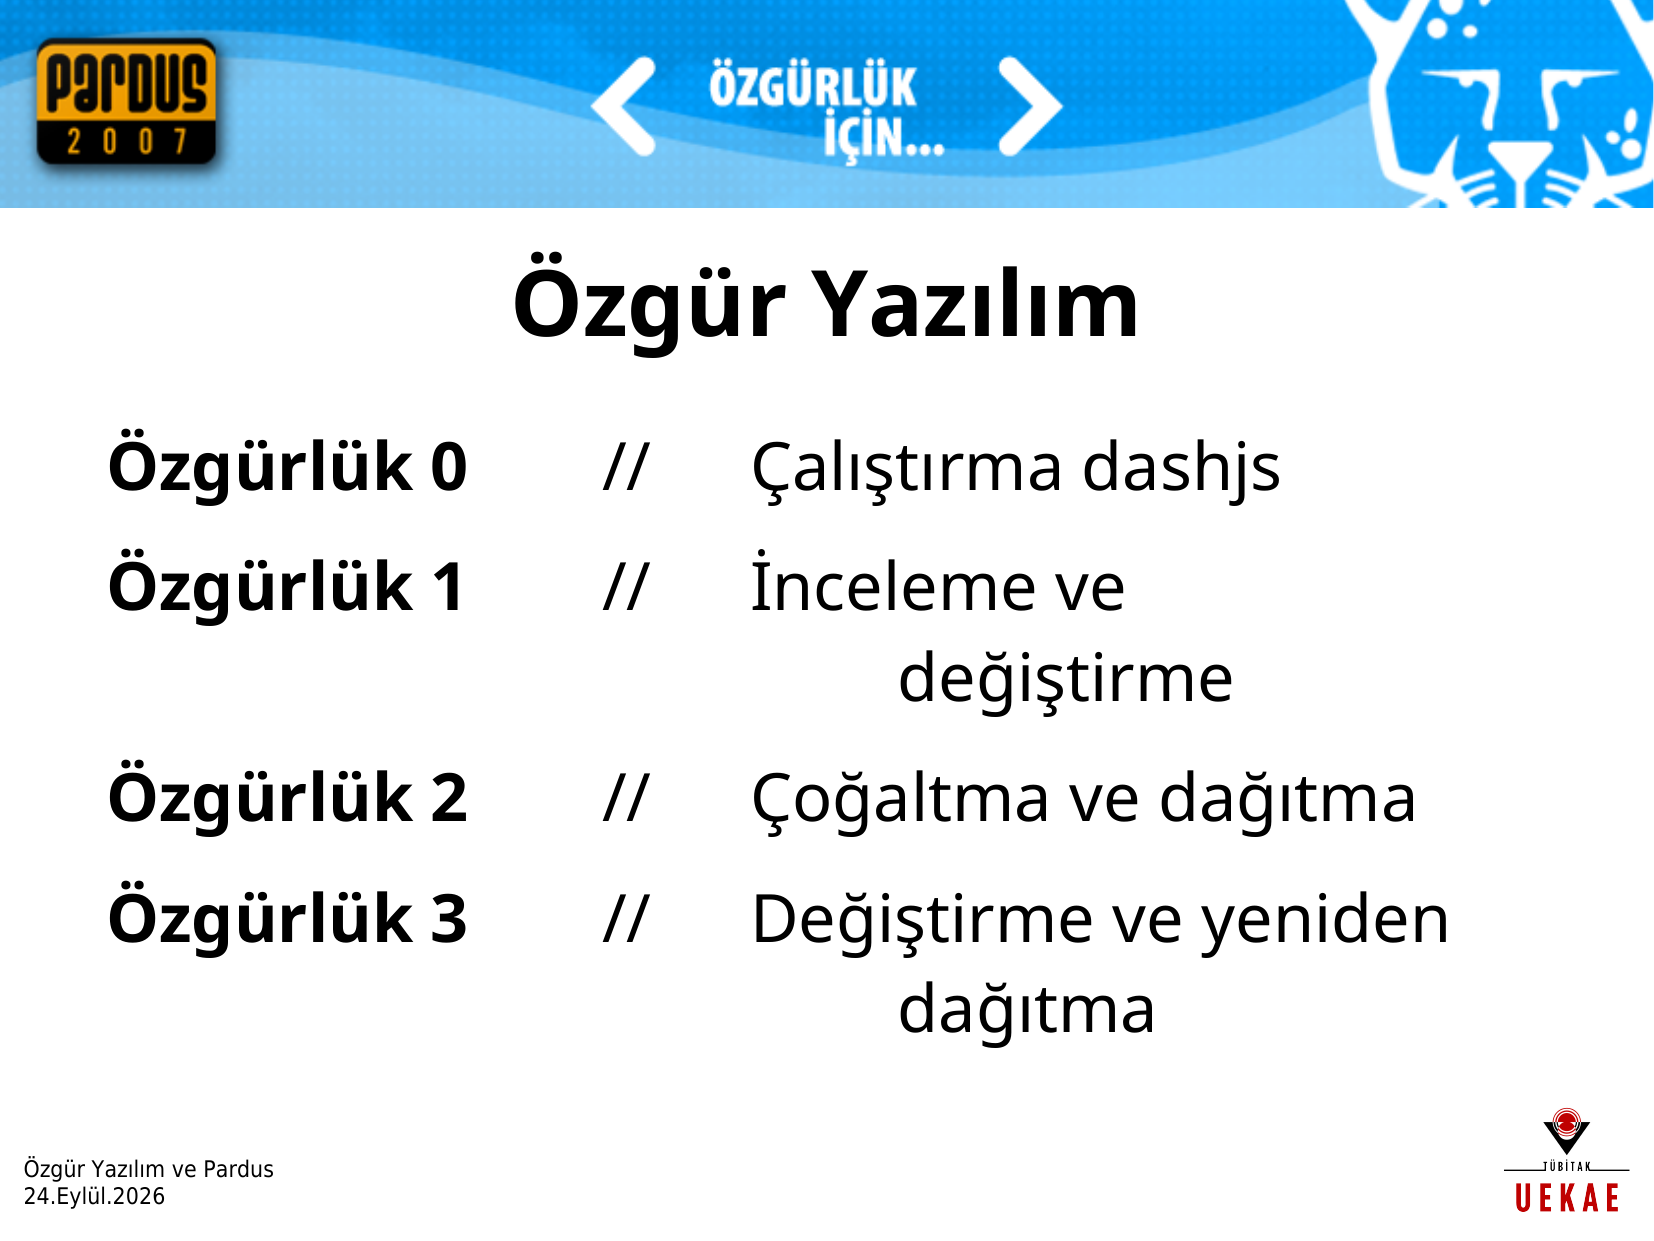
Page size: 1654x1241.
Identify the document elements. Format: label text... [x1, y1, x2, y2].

list Özgürlük 0 // Çalıştırma dashjs Özgürlük 1 // İnceleme ve değiştirme Özgürlük 2 // Çoğaltma ve dağıtma Özgürlük 3 // Değiştirme ve yeniden dağıtma [88, 419, 1571, 1056]
picture [0, 0, 1654, 208]
title Özgür Yazılım [82, 197, 1571, 405]
picture [1500, 1104, 1634, 1215]
